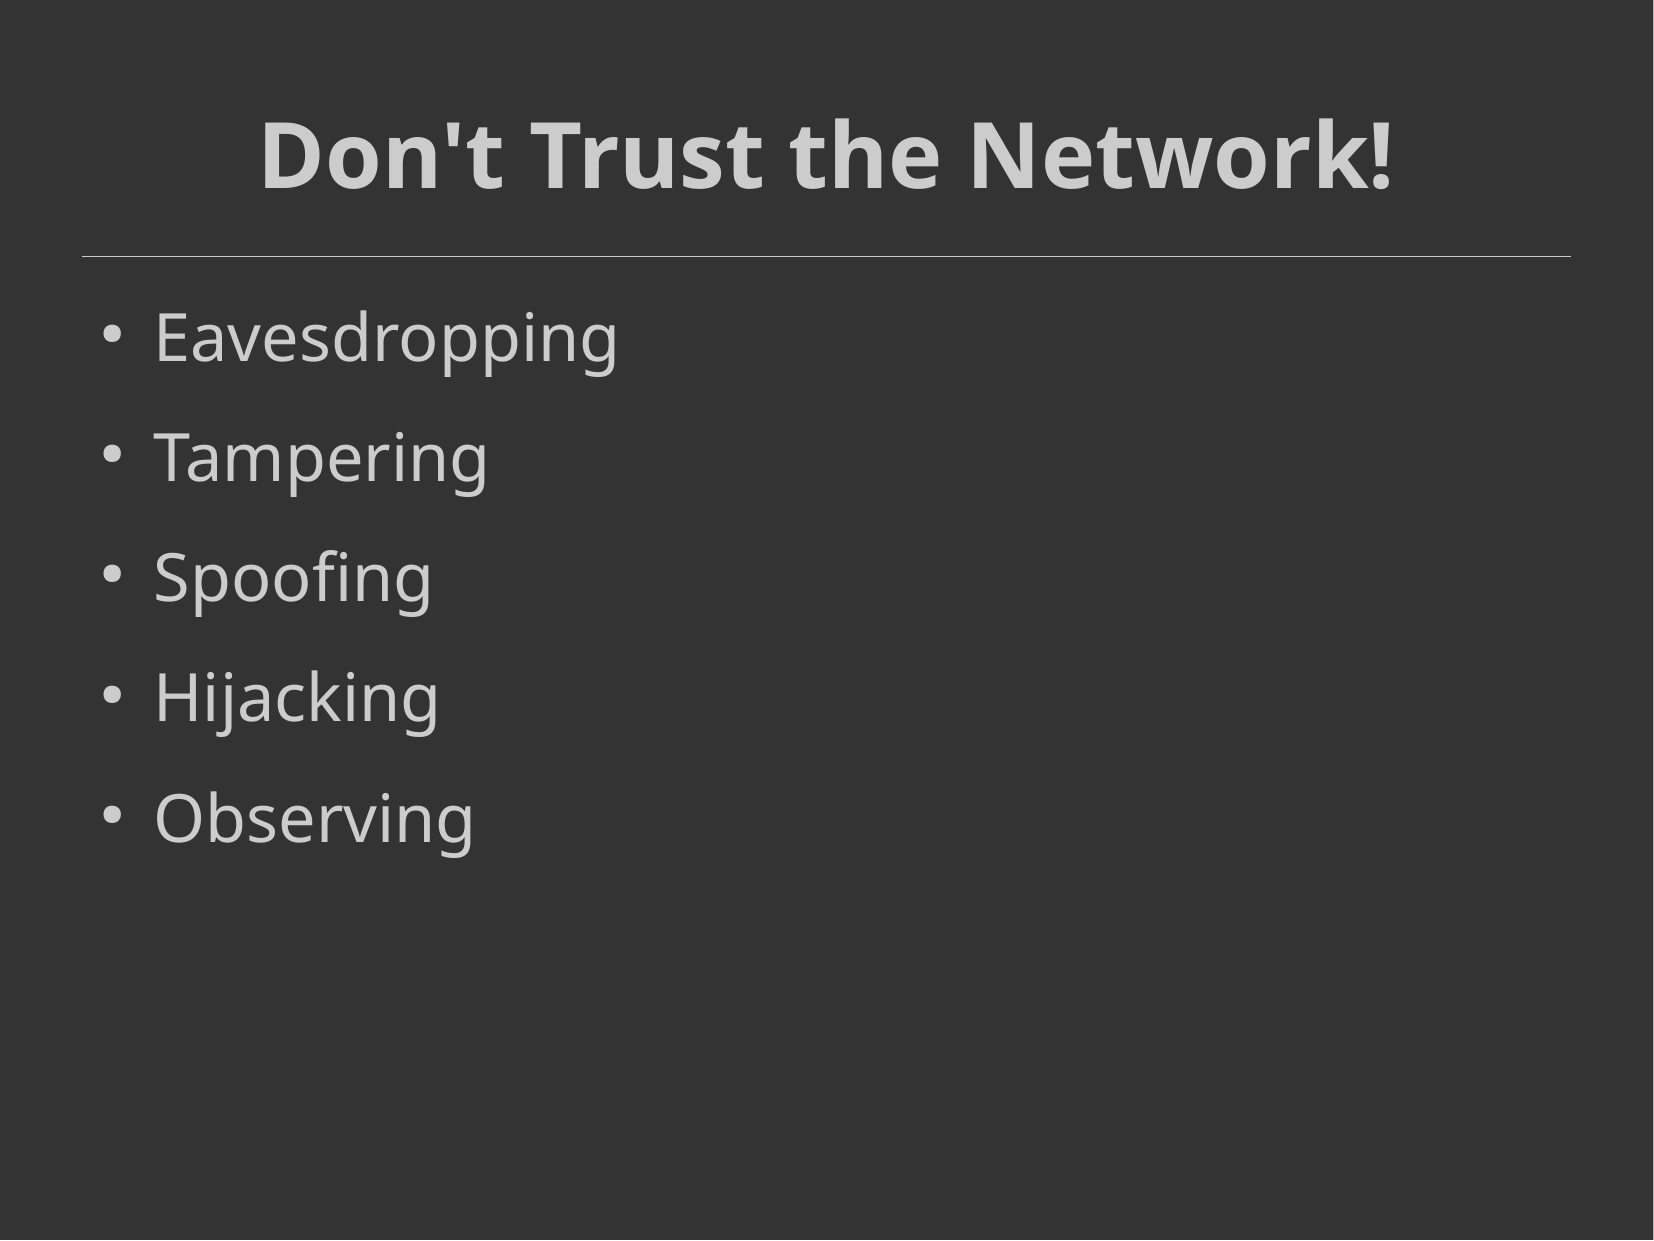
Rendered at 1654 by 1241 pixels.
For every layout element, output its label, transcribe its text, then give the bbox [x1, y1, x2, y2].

list Eavesdropping Tampering Spoofing Hijacking Observing [82, 290, 1571, 1010]
title Don't Trust the Network! [82, 49, 1571, 257]
